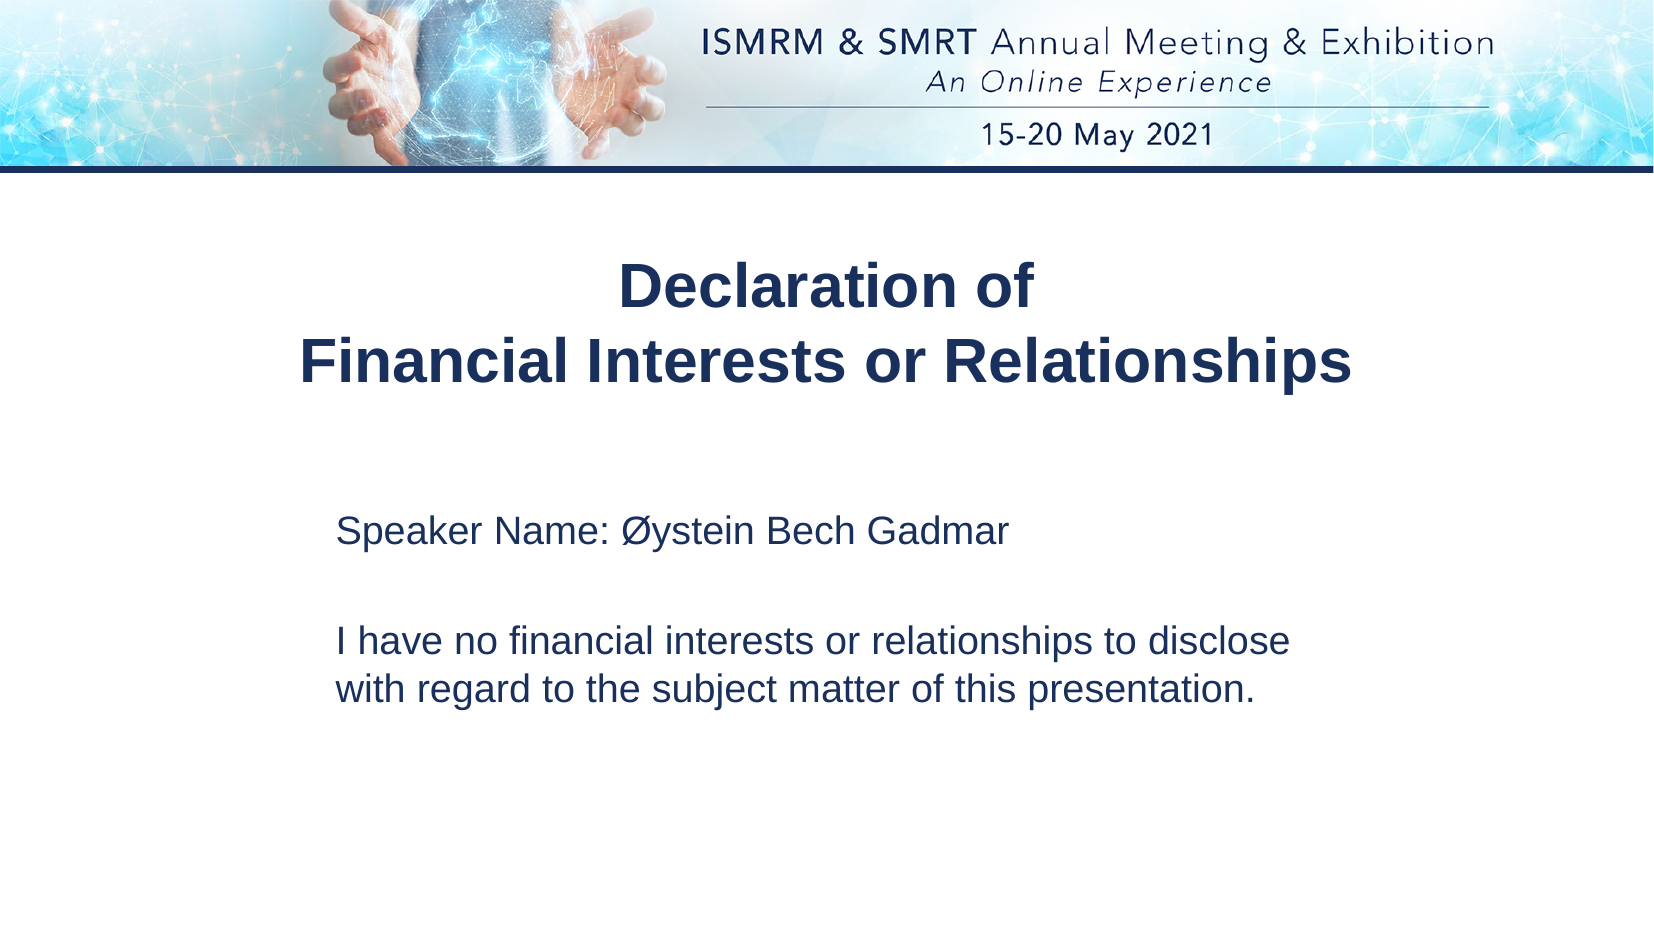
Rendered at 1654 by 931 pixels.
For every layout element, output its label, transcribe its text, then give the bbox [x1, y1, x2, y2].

text_box Declaration of Financial Interests or Relationships [227, 237, 1427, 403]
list Speaker Name: Øystein Bech Gadmar I have no financial interests or relationships to disclose with regard to the subject matter of this presentation. [320, 497, 1323, 836]
text_box [0, 166, 1654, 173]
picture [0, 0, 1654, 166]
